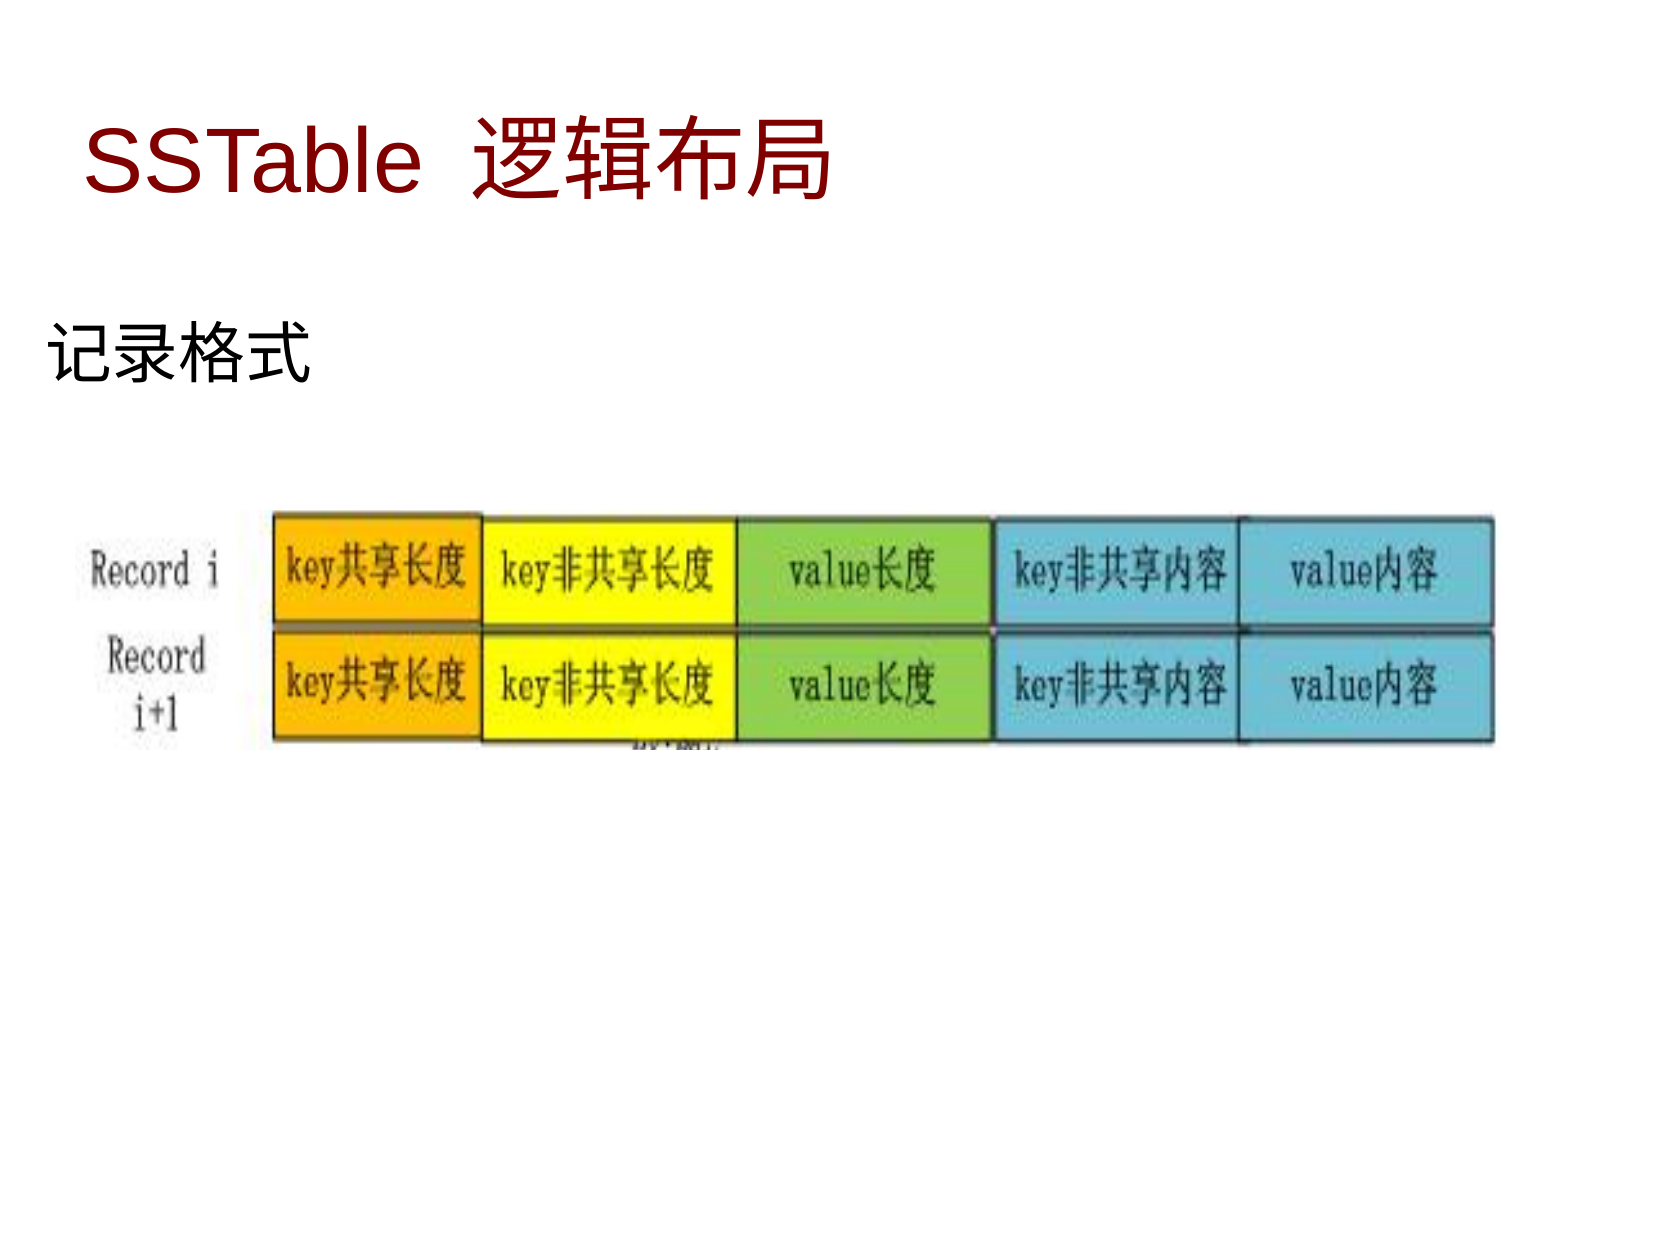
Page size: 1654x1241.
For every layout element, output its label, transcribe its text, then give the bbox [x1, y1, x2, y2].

picture [75, 510, 1501, 750]
title SSTable 逻辑布局 [82, 49, 1571, 257]
list 记录格式 [45, 300, 772, 415]
